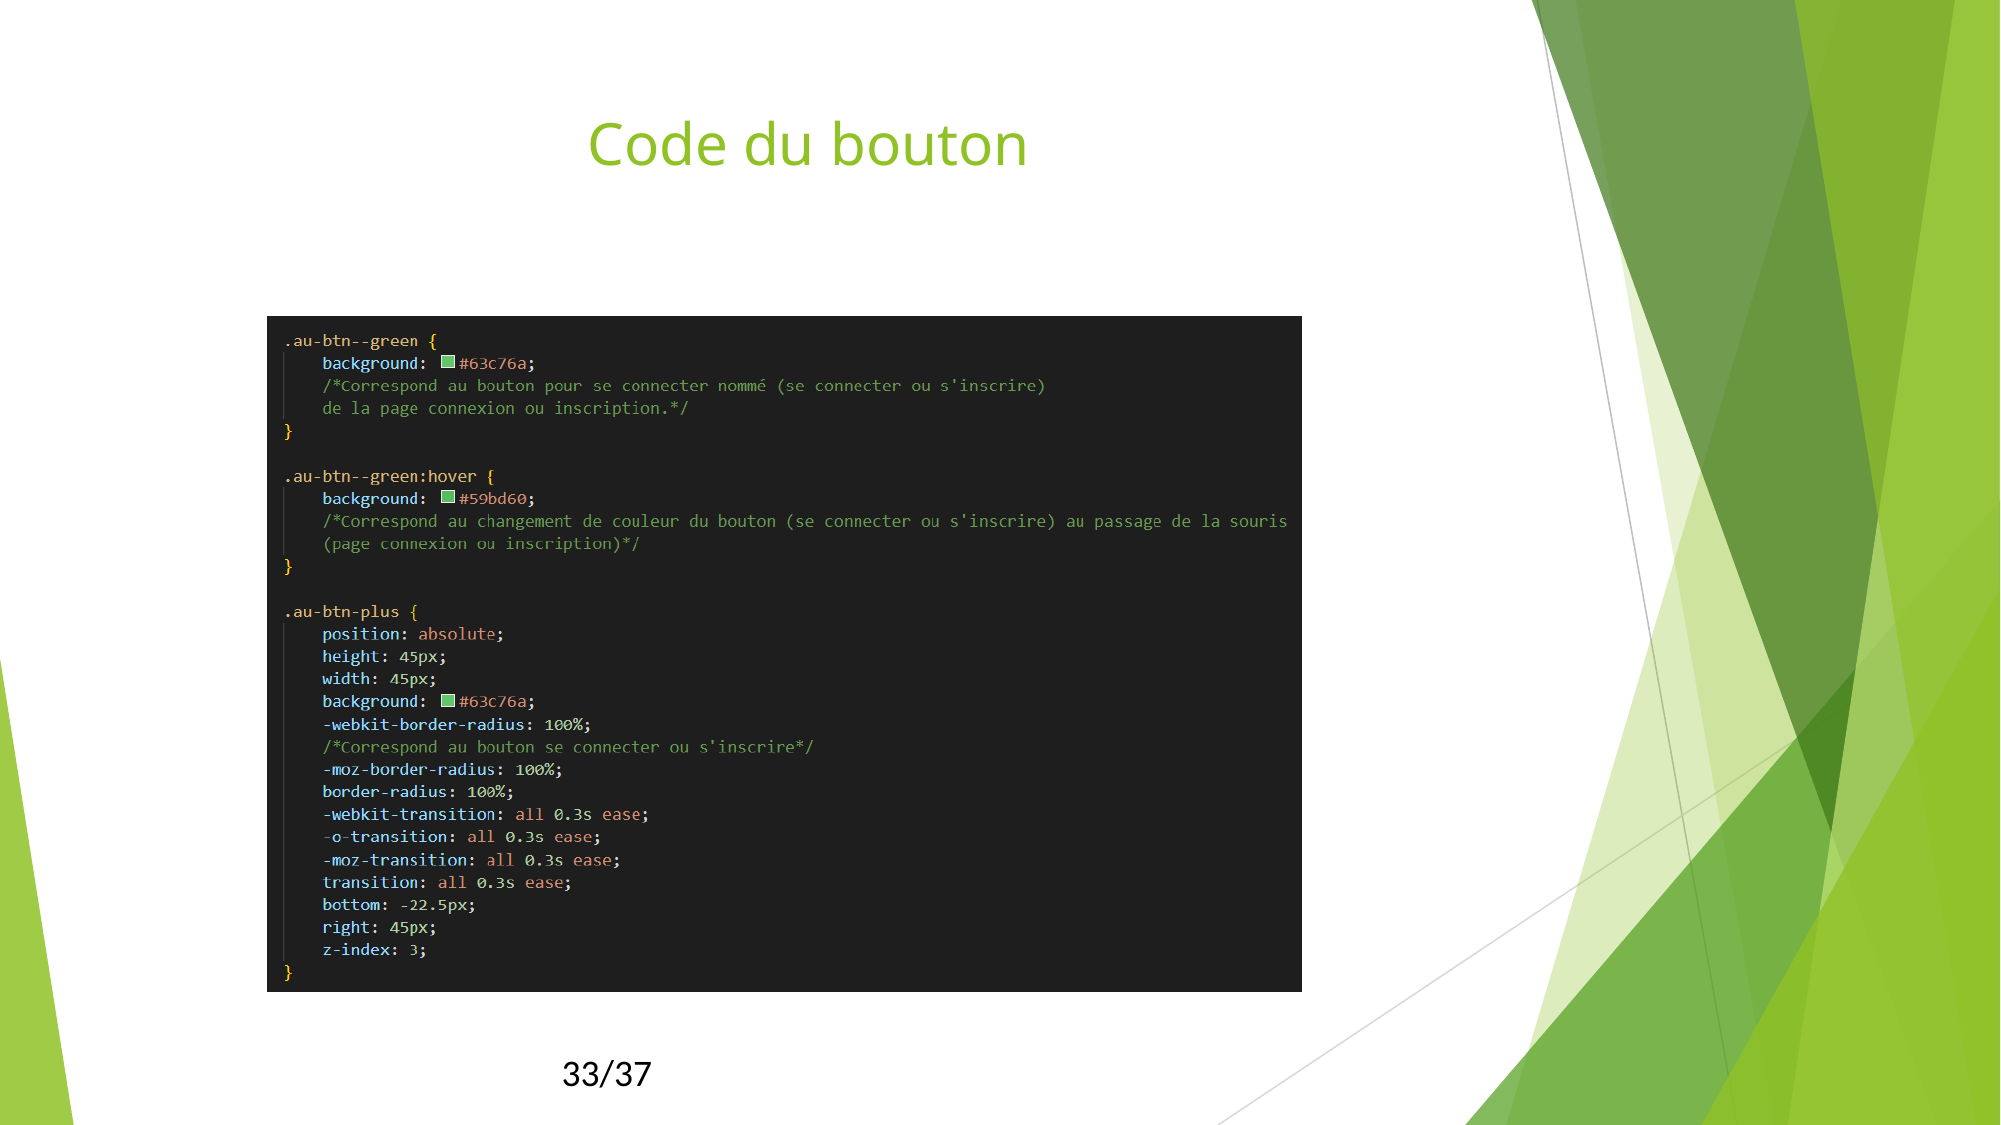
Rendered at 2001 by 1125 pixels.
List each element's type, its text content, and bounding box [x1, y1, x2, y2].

picture [267, 316, 1302, 992]
title Code du bouton [111, 99, 1522, 235]
text_box 33/37 [546, 1041, 840, 1102]
